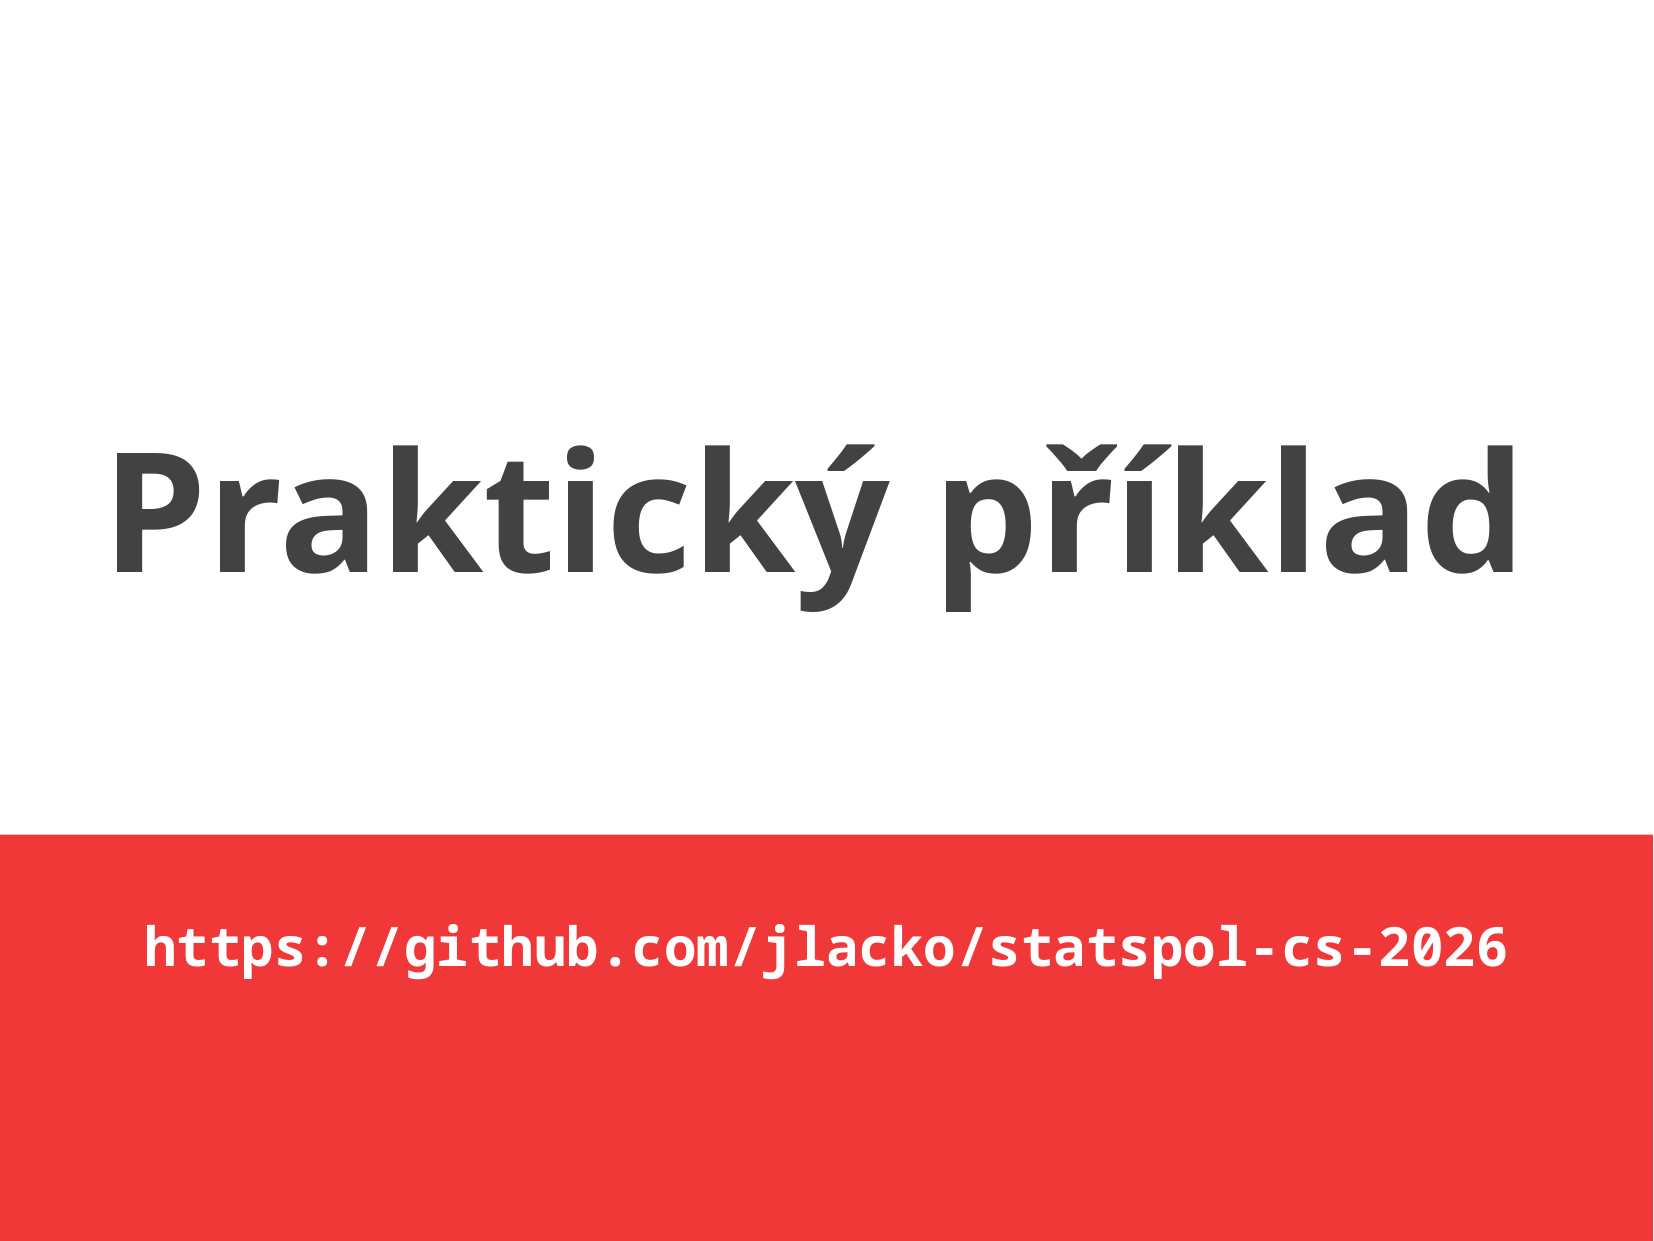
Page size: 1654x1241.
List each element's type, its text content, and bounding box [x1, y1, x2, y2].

title Praktický příklad [70, 327, 1559, 915]
subtitle https://github.com/jlacko/statspol-cs-2026 [82, 881, 1571, 1010]
